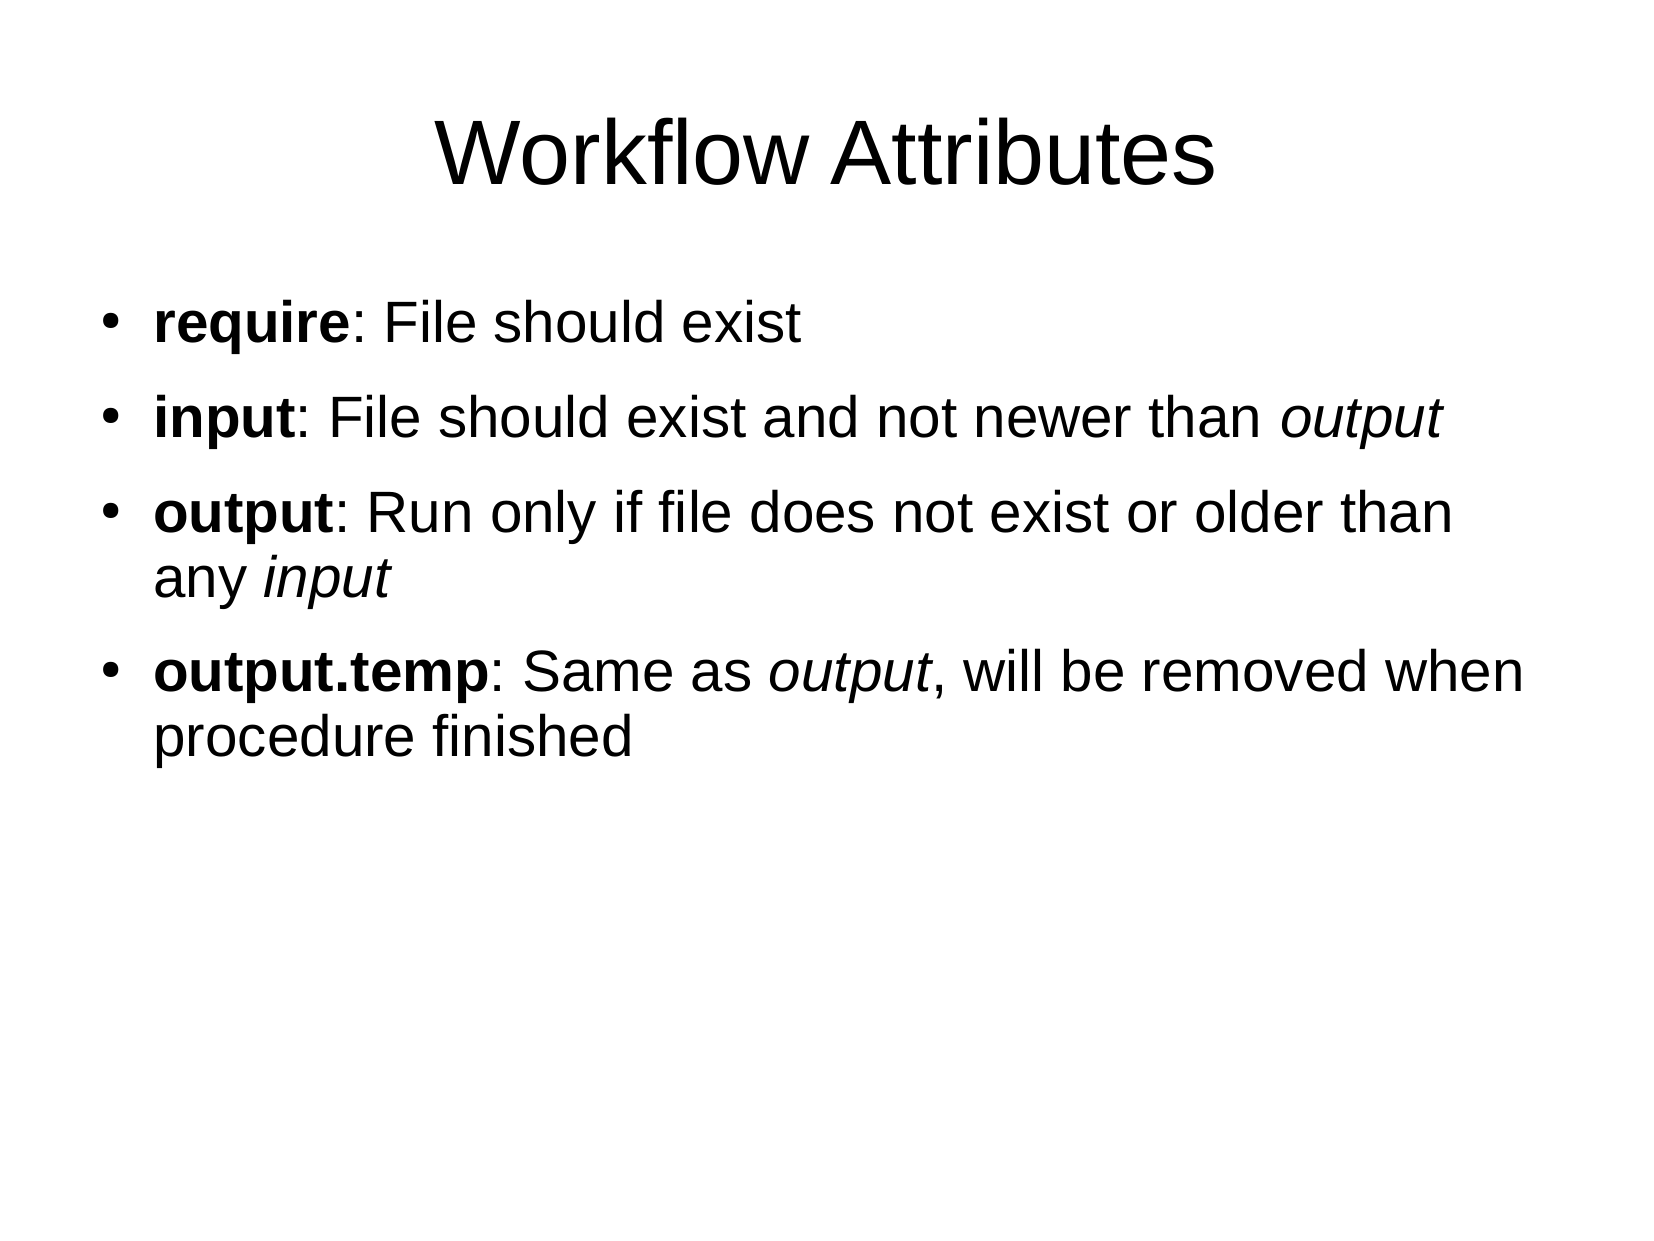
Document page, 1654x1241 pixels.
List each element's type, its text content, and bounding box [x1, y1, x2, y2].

list require: File should exist input: File should exist and not newer than output output: Run only if file does not exist or older than any input output.temp: Same as output, will be removed when procedure finished [82, 290, 1538, 1010]
title Workflow Attributes [82, 49, 1571, 257]
